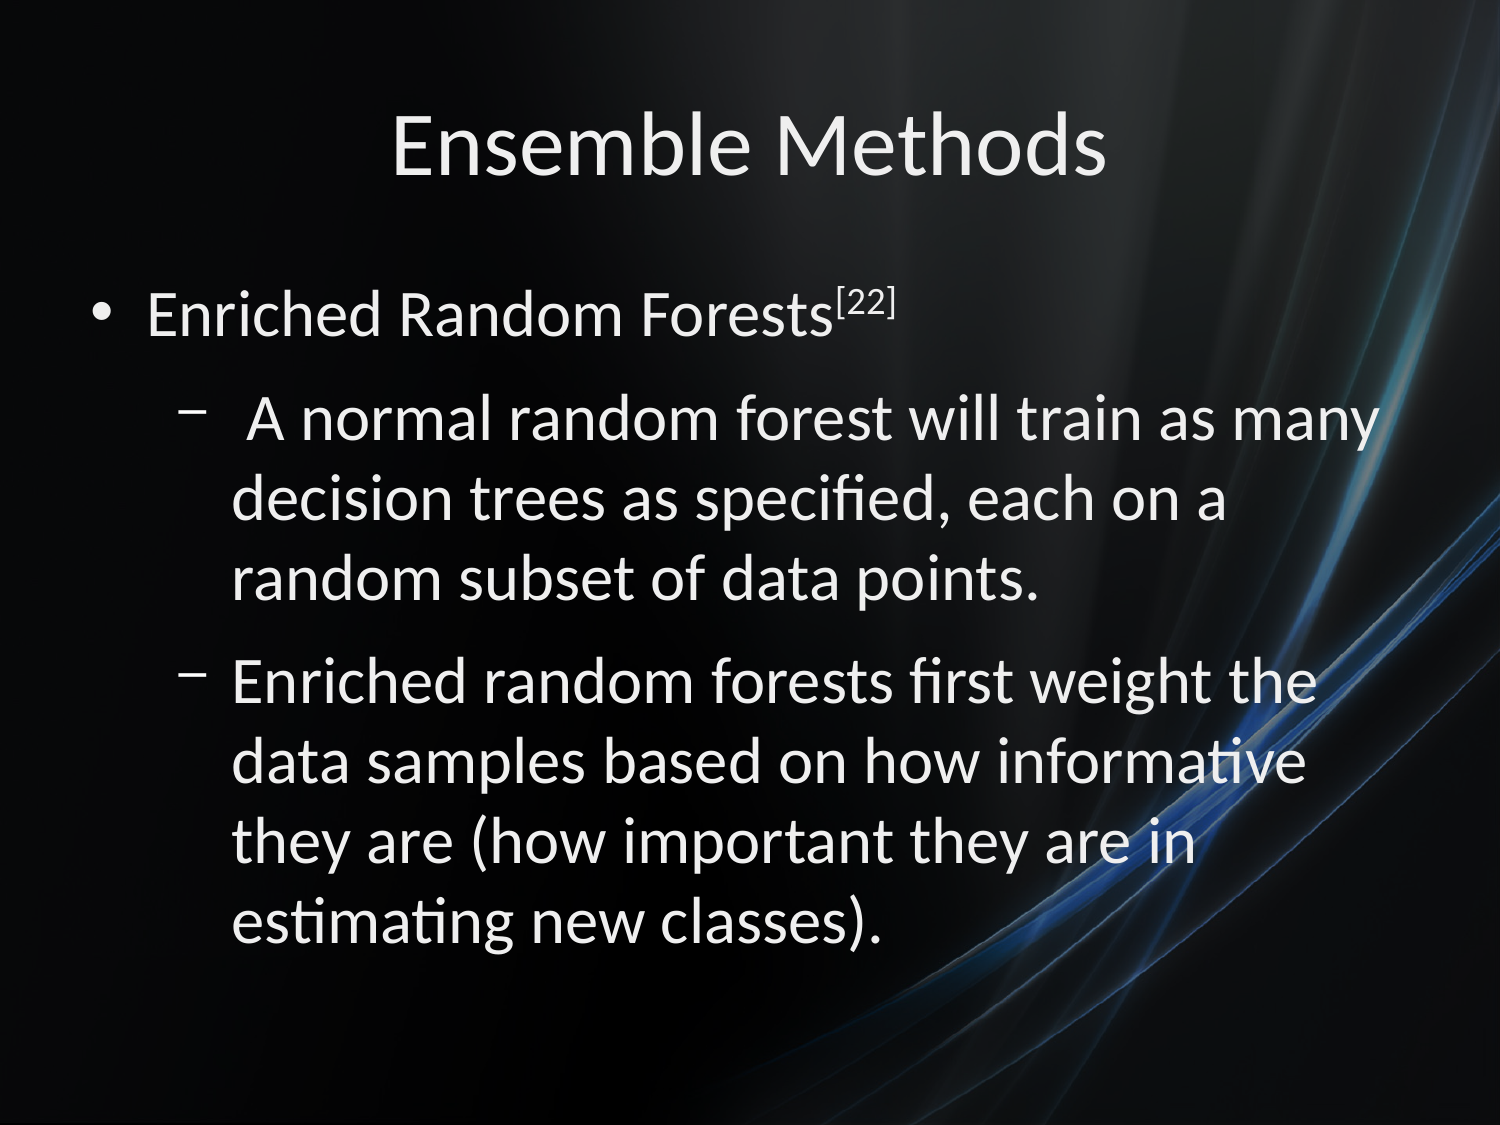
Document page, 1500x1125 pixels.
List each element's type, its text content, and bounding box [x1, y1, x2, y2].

picture [0, 0, 1500, 1125]
title Ensemble Methods [75, 45, 1425, 233]
list Enriched Random Forests[22] A normal random forest will train as many decision trees as specified, each on a random subset of data points. Enriched random forests first weight the data samples based on how informative they are (how important they are in estimating new classes). [75, 262, 1425, 1005]
